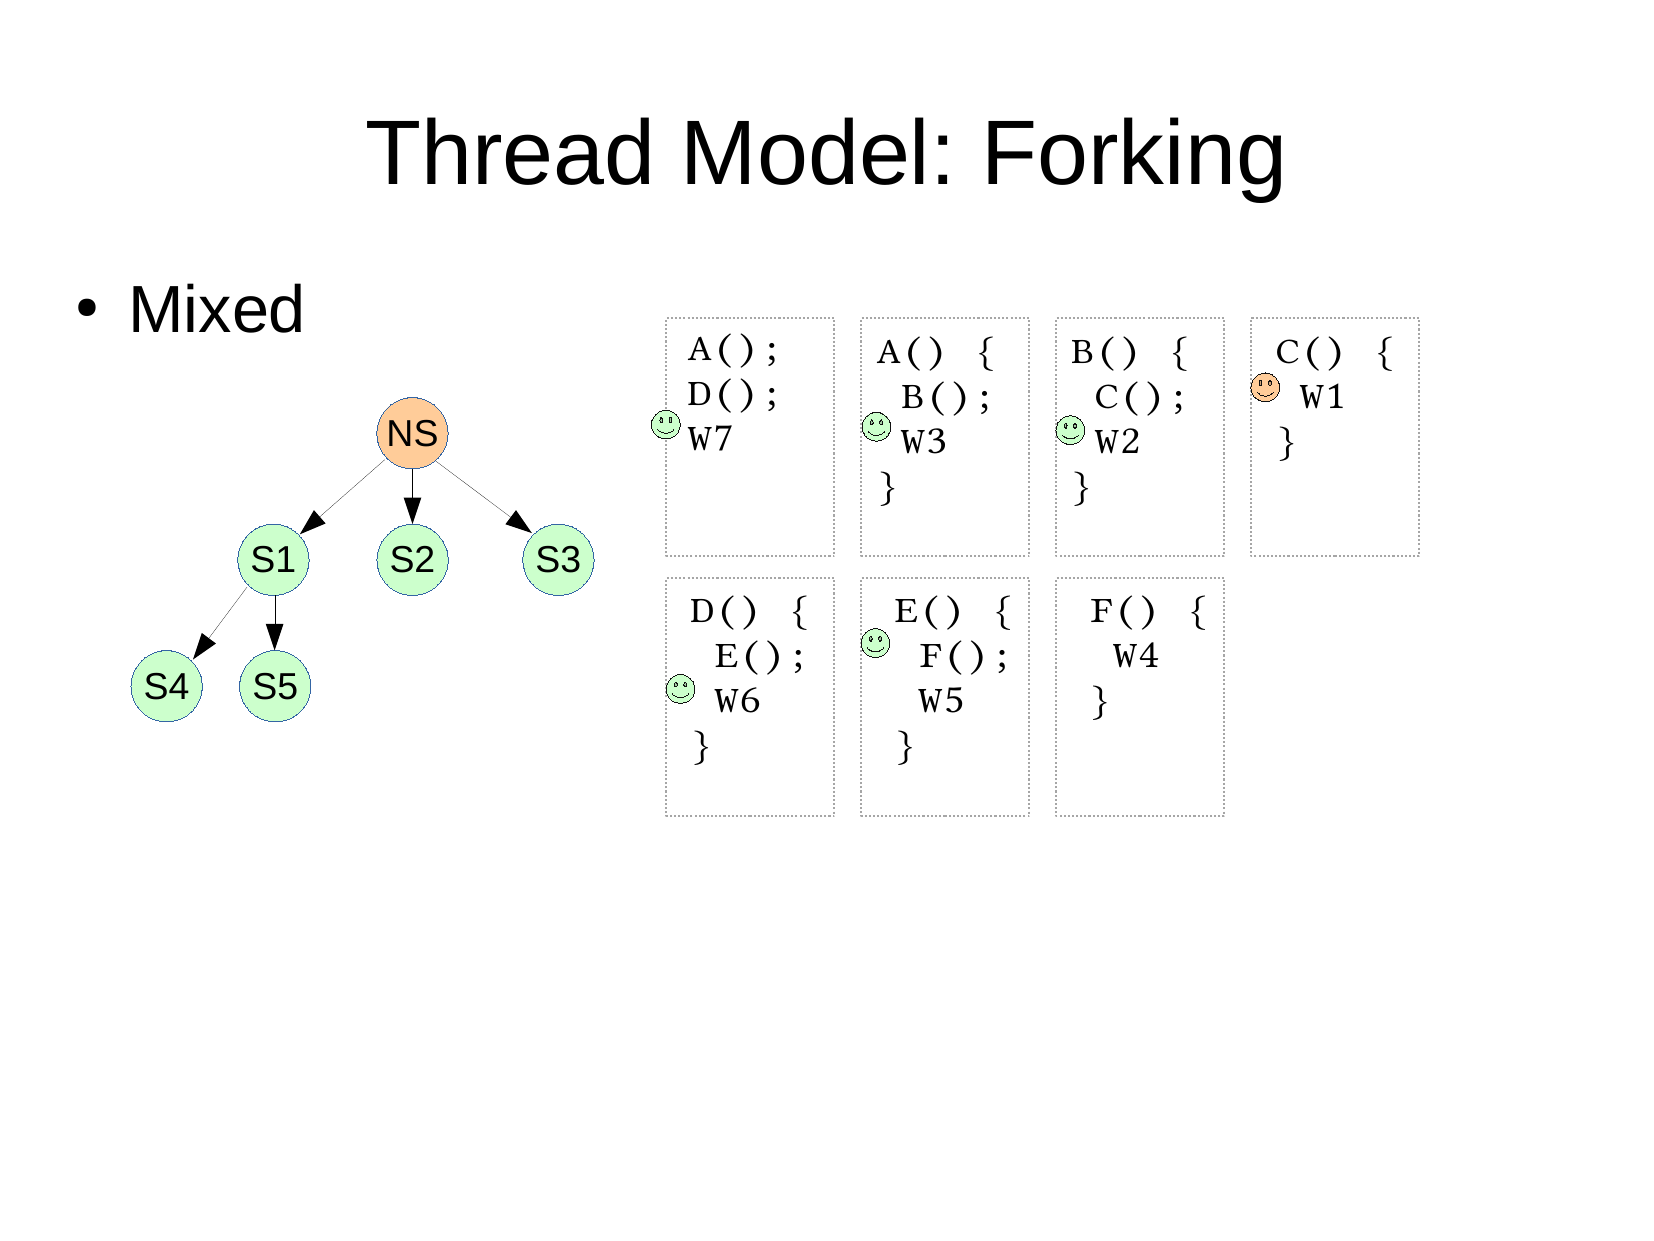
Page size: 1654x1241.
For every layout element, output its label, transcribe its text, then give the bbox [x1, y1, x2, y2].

text_box S3 [522, 524, 595, 596]
text_box B() { C(); W2 } [1055, 318, 1206, 514]
text_box [1055, 415, 1085, 445]
text_box [861, 628, 890, 658]
text_box [651, 410, 681, 439]
text_box [862, 412, 891, 442]
title Thread Model: Forking [82, 49, 1571, 257]
text_box E() { F(); W5 } [879, 578, 1030, 773]
text_box C() { W1 } [1261, 318, 1411, 469]
text_box NS [376, 397, 449, 469]
text_box S2 [376, 524, 449, 596]
text_box D() { E(); W6 } [675, 578, 826, 773]
text_box S5 [239, 650, 311, 722]
text_box A(); D(); W7 [673, 315, 799, 466]
list Mixed [57, 271, 1546, 992]
text_box [1250, 372, 1280, 402]
text_box F() { W4 } [1074, 578, 1225, 728]
text_box A() { B(); W3 } [862, 318, 1012, 514]
text_box S1 [237, 524, 310, 596]
text_box [666, 674, 695, 704]
text_box S4 [130, 650, 203, 722]
